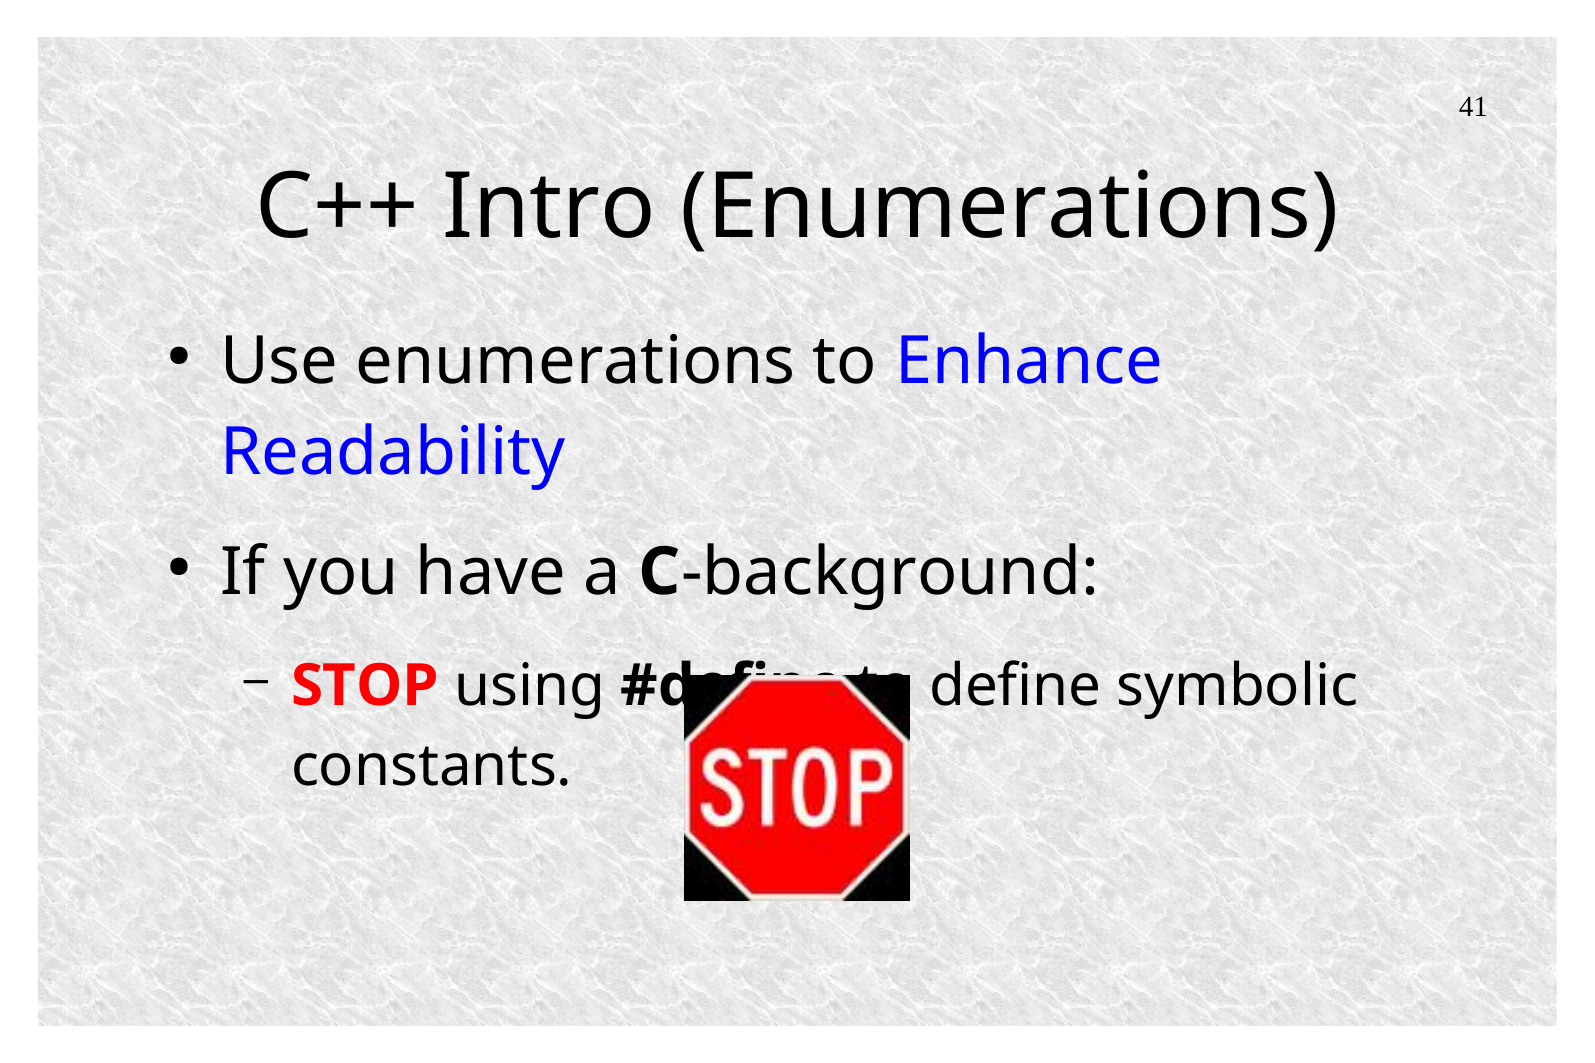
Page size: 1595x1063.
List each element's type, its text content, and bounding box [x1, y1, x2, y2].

list Use enumerations to Enhance Readability If you have a C-background: STOP using #define to define symbolic constants. [149, 312, 1447, 935]
picture [37, 37, 1557, 1026]
title C++ Intro (Enumerations) [149, 119, 1447, 285]
